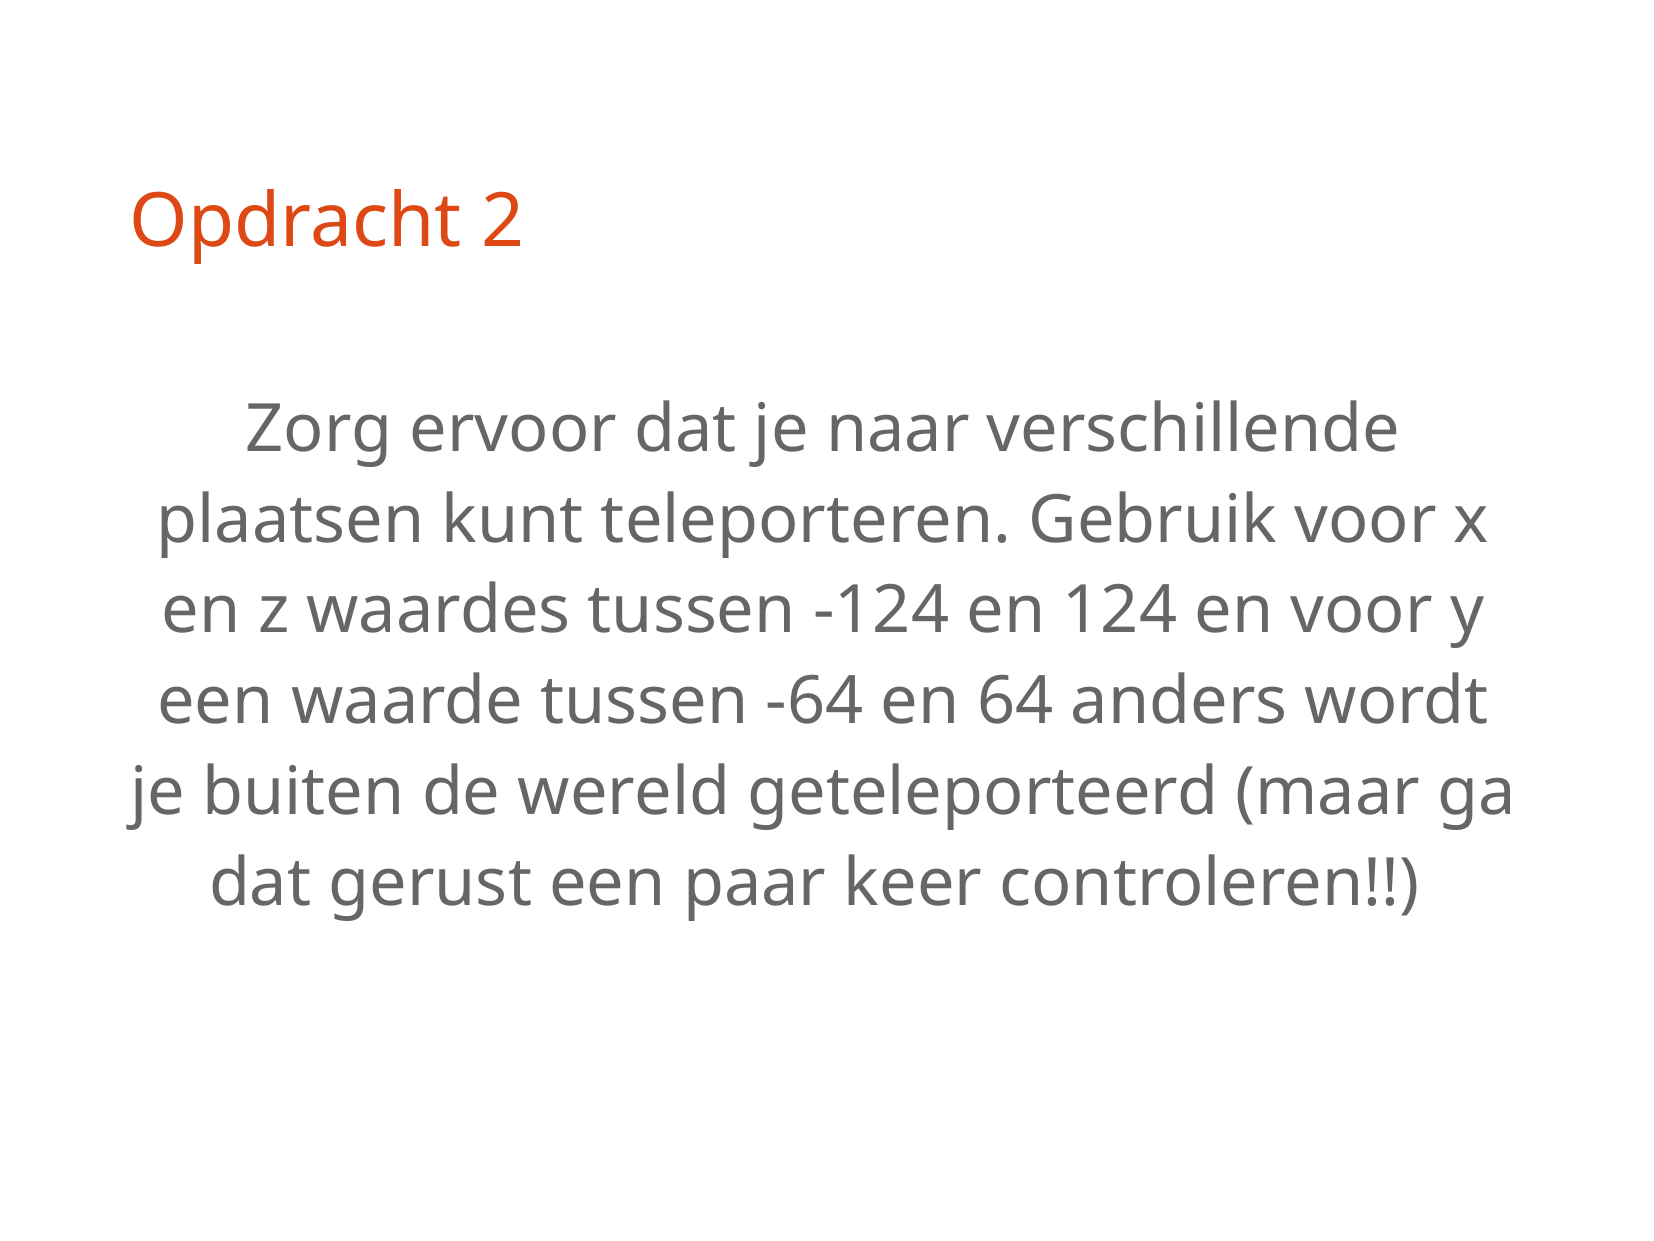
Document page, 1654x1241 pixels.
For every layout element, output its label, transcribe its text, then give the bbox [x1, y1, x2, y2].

title Opdracht 2 [129, 153, 1518, 281]
subtitle Zorg ervoor dat je naar verschillende plaatsen kunt teleporteren. Gebruik voor x en z waardes tussen -124 en 124 en voor y een waarde tussen -64 en 64 anders wordt je buiten de wereld geteleporteerd (maar ga dat gerust een paar keer controleren!!) [129, 295, 1518, 1010]
